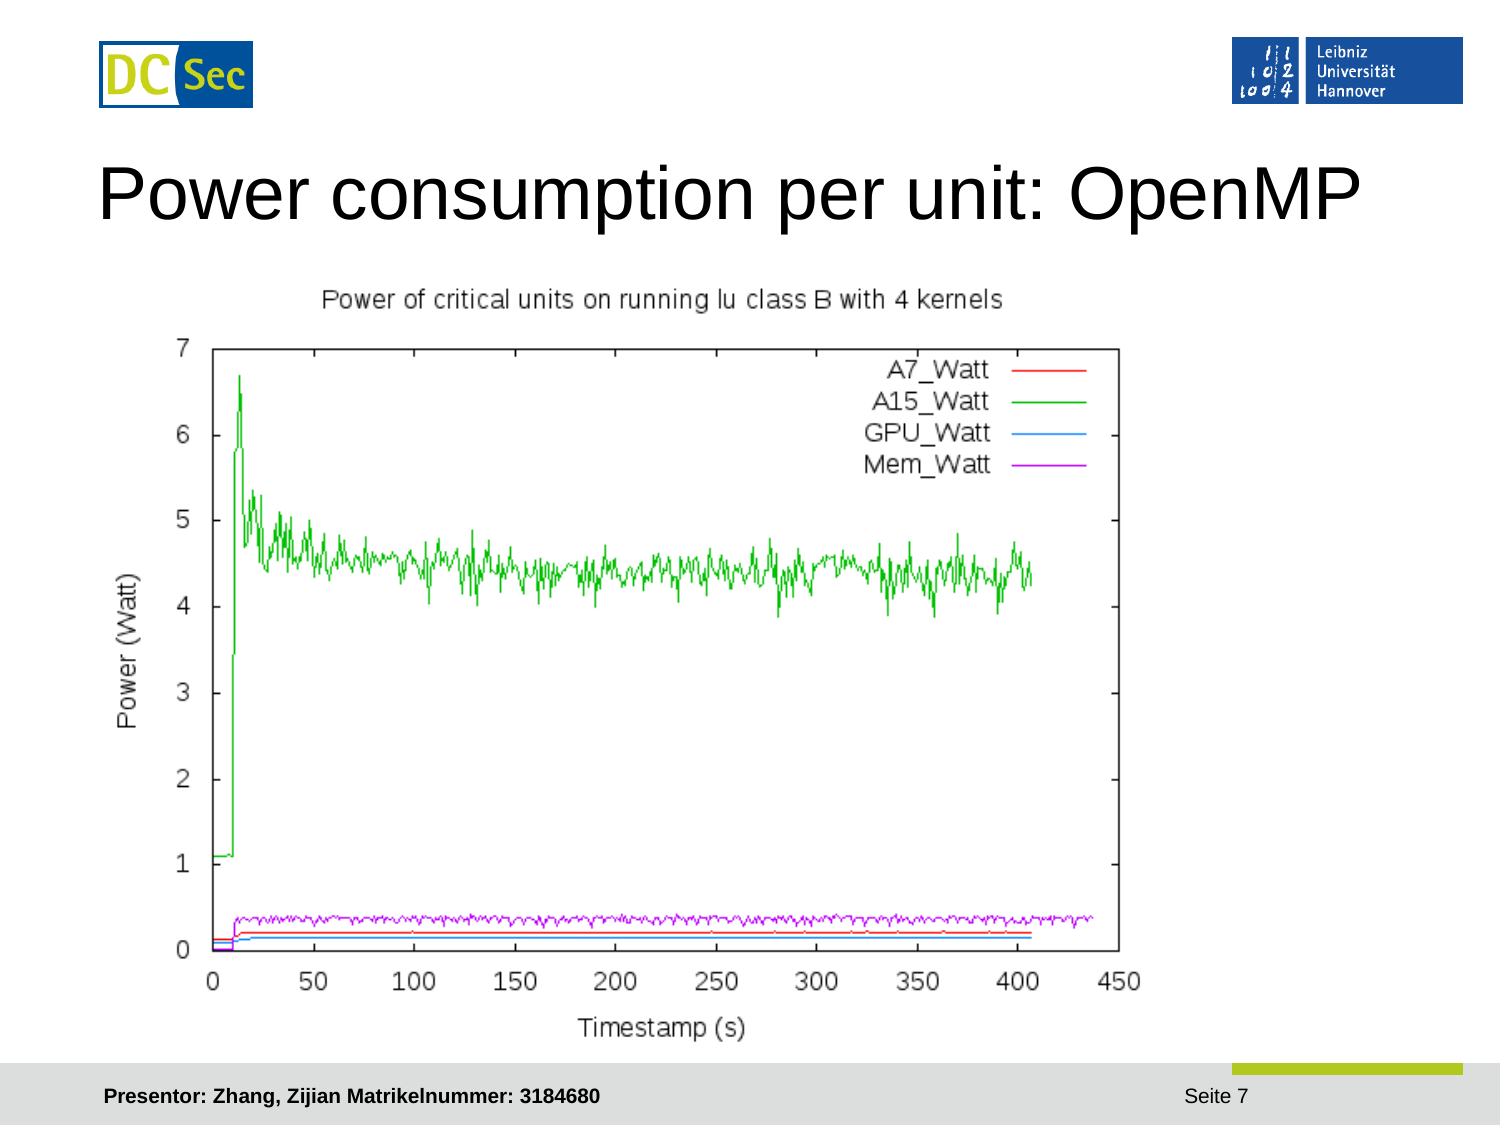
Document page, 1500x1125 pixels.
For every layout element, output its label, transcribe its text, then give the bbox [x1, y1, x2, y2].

picture [106, 254, 1170, 1052]
text_box Presentor: Zhang, Zijian Matrikelnummer: 3184680 [88, 1074, 1181, 1125]
picture [99, 41, 253, 108]
picture [1232, 37, 1463, 104]
title Power consumption per unit: OpenMP [82, 137, 1463, 274]
